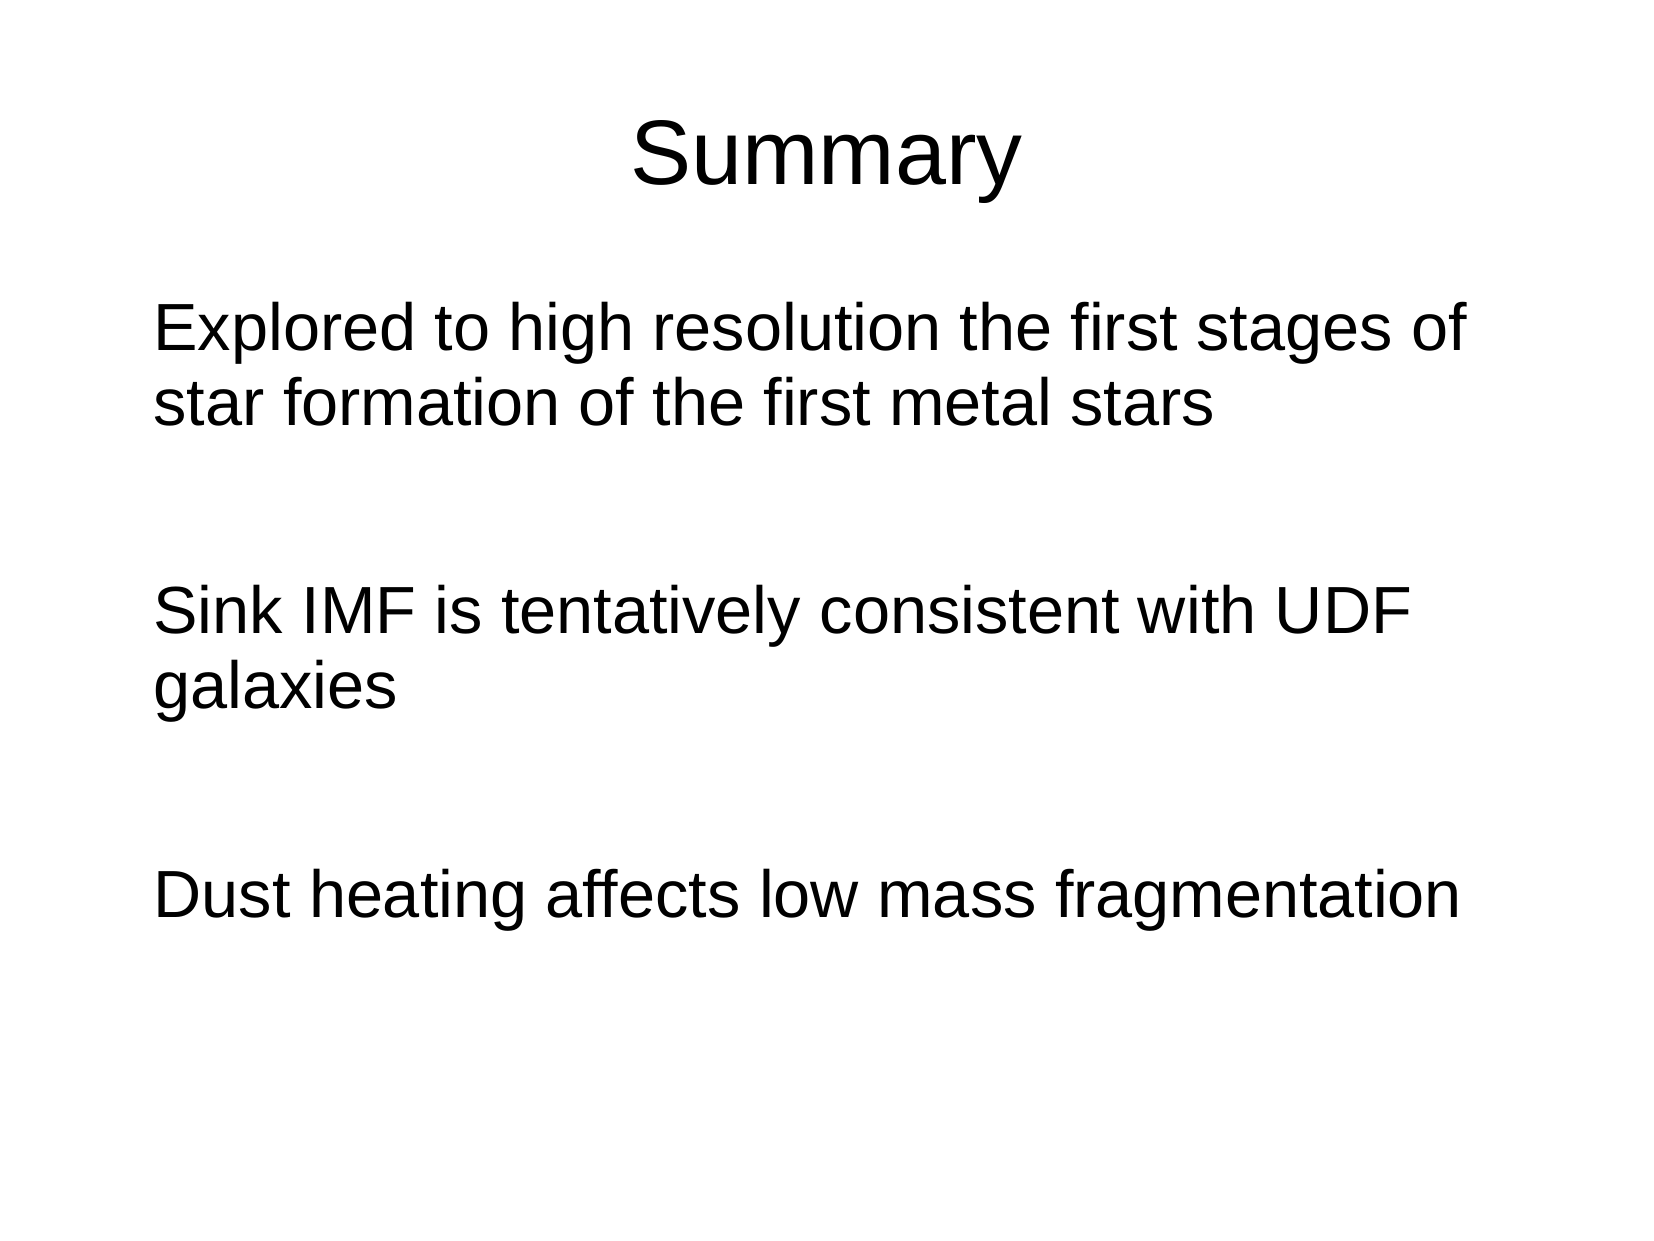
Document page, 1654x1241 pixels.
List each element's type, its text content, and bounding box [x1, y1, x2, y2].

title Summary [82, 49, 1571, 257]
list Explored to high resolution the first stages of star formation of the first metal stars Sink IMF is tentatively consistent with UDF galaxies Dust heating affects low mass fragmentation [82, 290, 1571, 1010]
